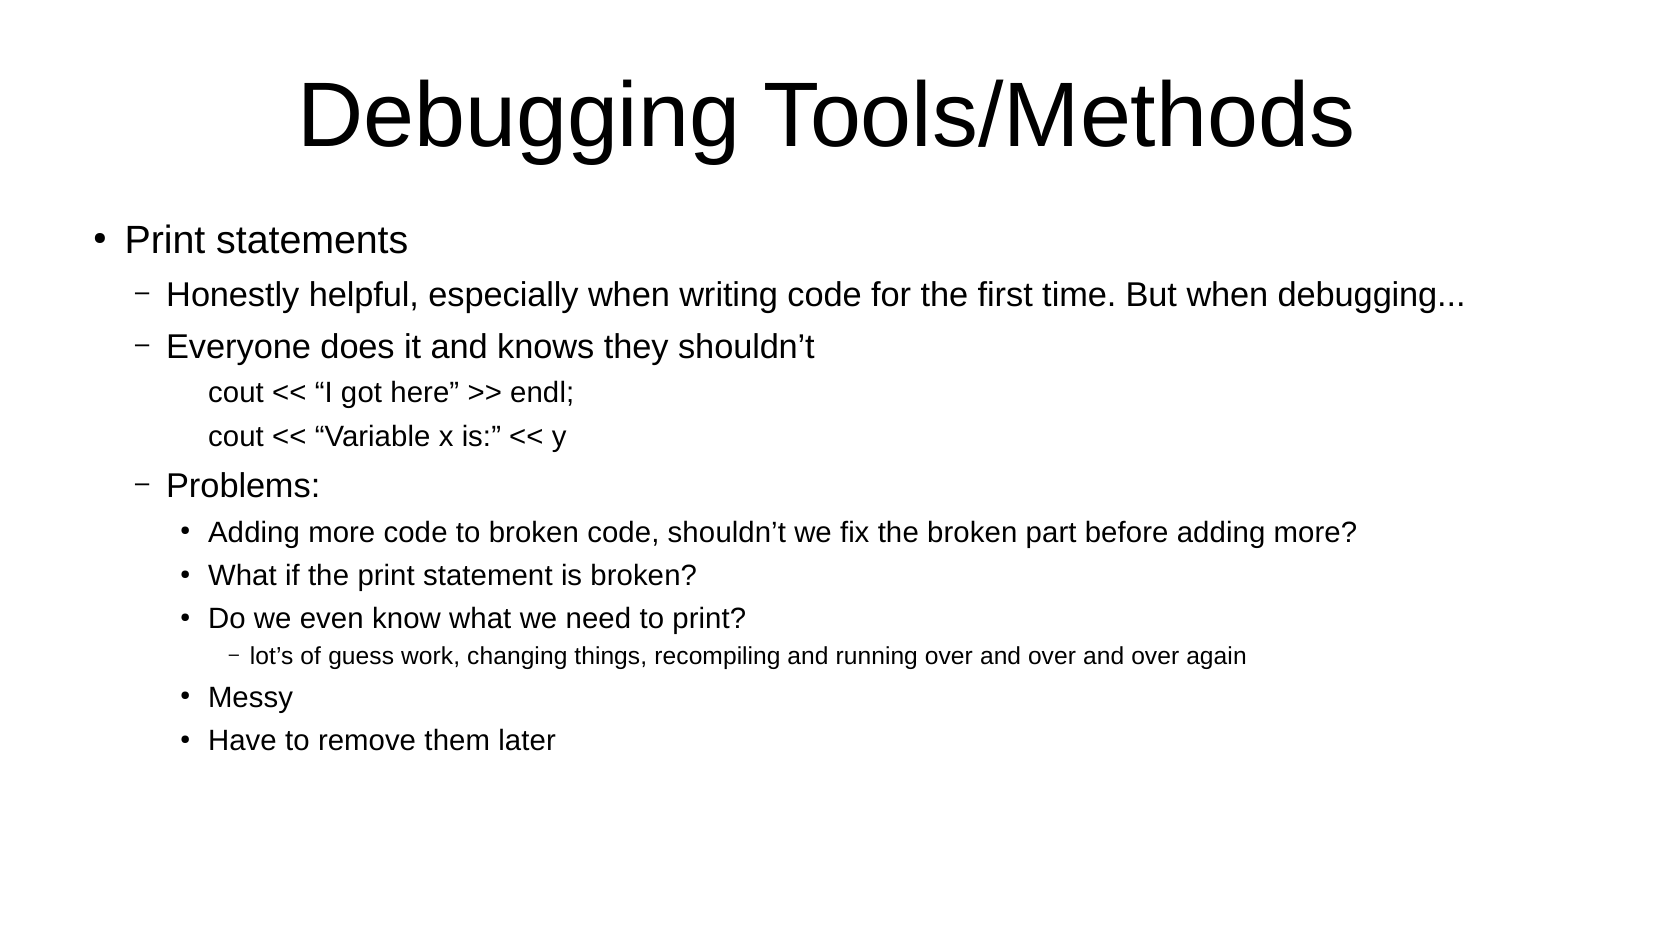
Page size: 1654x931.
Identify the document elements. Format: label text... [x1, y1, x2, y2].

list Print statements Honestly helpful, especially when writing code for the first time. But when debugging... Everyone does it and knows they shouldn’t cout << “I got here” >> endl; cout << “Variable x is:” << y Problems: Adding more code to broken code, shouldn’t we fix the broken part before adding more? What if the print statement is broken? Do we even know what we need to print? lot’s of guess work, changing things, recompiling and running over and over and over again Messy Have to remove them later [82, 217, 1571, 758]
title Debugging Tools/Methods [82, 37, 1571, 193]
